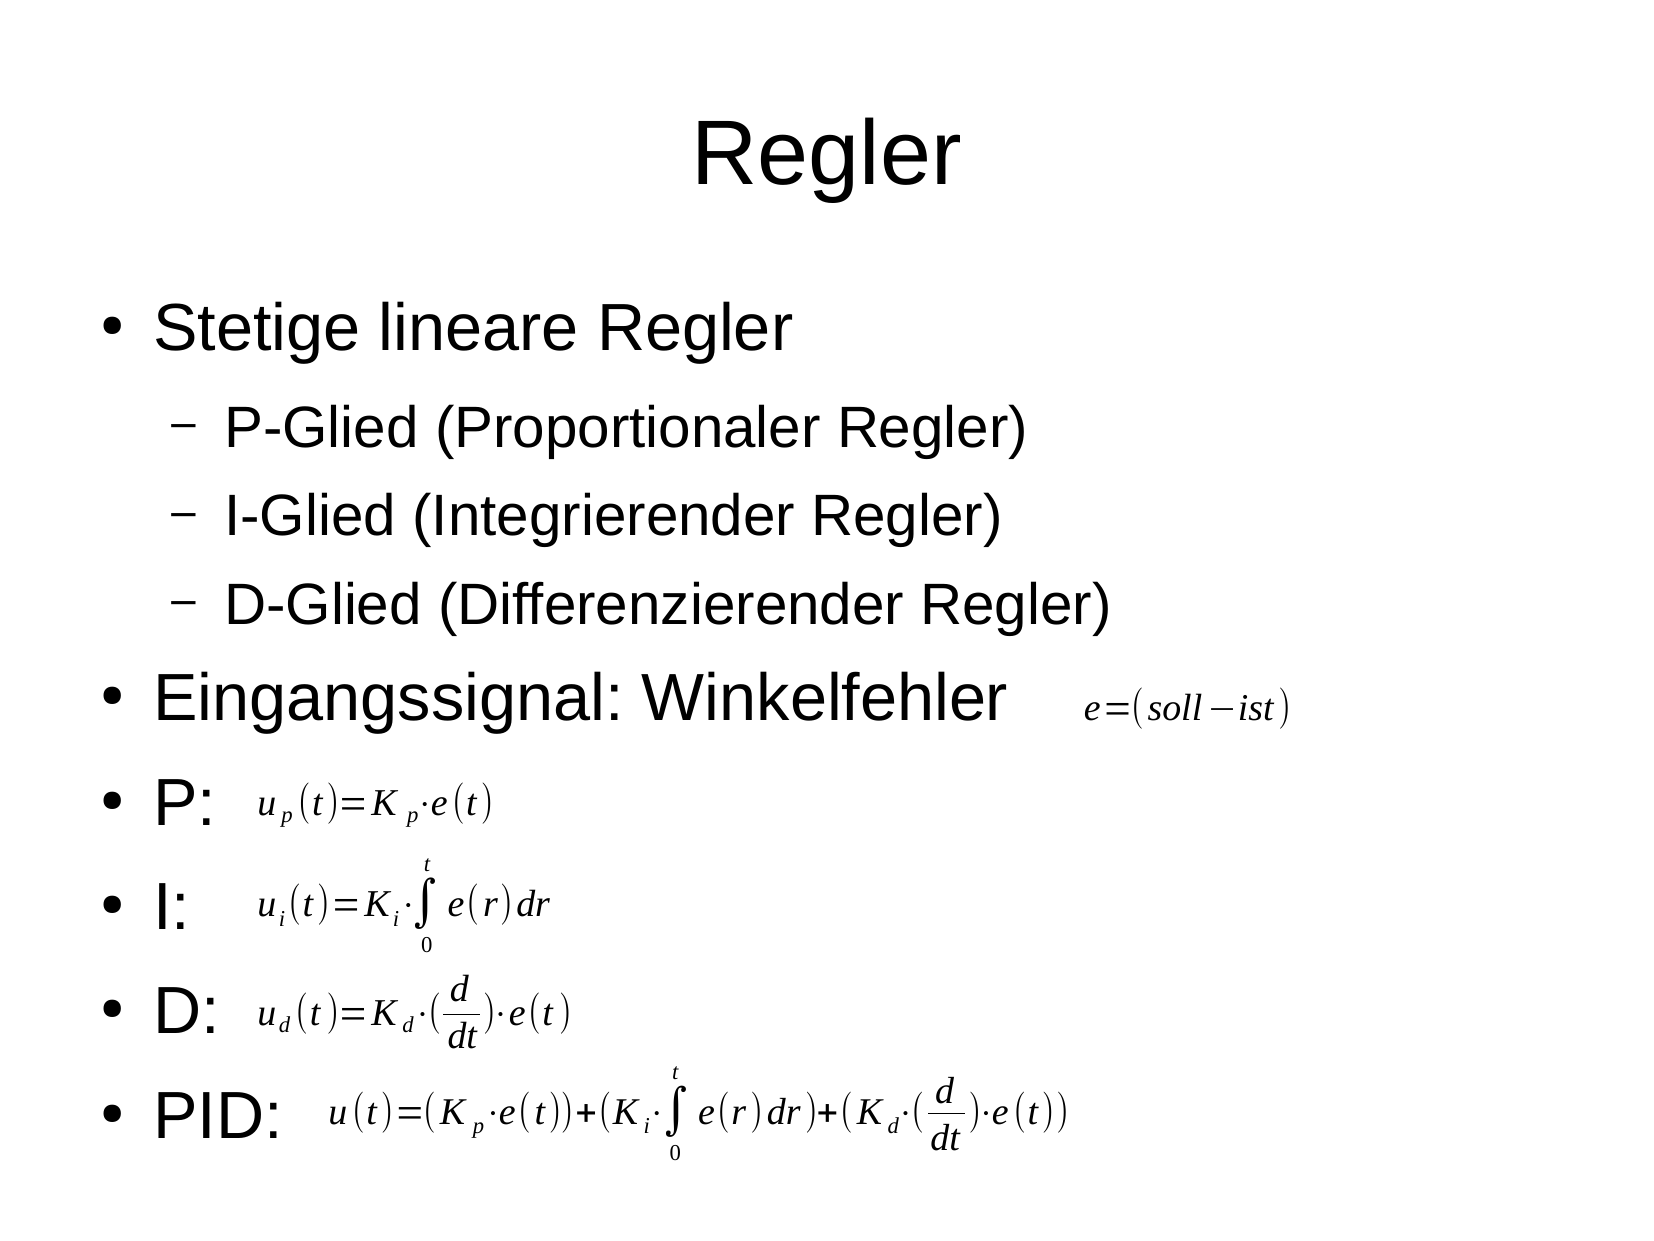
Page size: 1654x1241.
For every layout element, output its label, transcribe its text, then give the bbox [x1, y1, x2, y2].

chart [1074, 685, 1300, 732]
chart [248, 779, 503, 829]
chart [248, 850, 562, 958]
list Stetige lineare Regler P-Glied (Proportionaler Regler) I-Glied (Integrierender Regler) D-Glied (Differenzierender Regler) Eingangssignal: Winkelfehler P: I: D: PID: [82, 290, 1571, 1170]
title Regler [82, 49, 1571, 257]
chart [248, 968, 1078, 1165]
